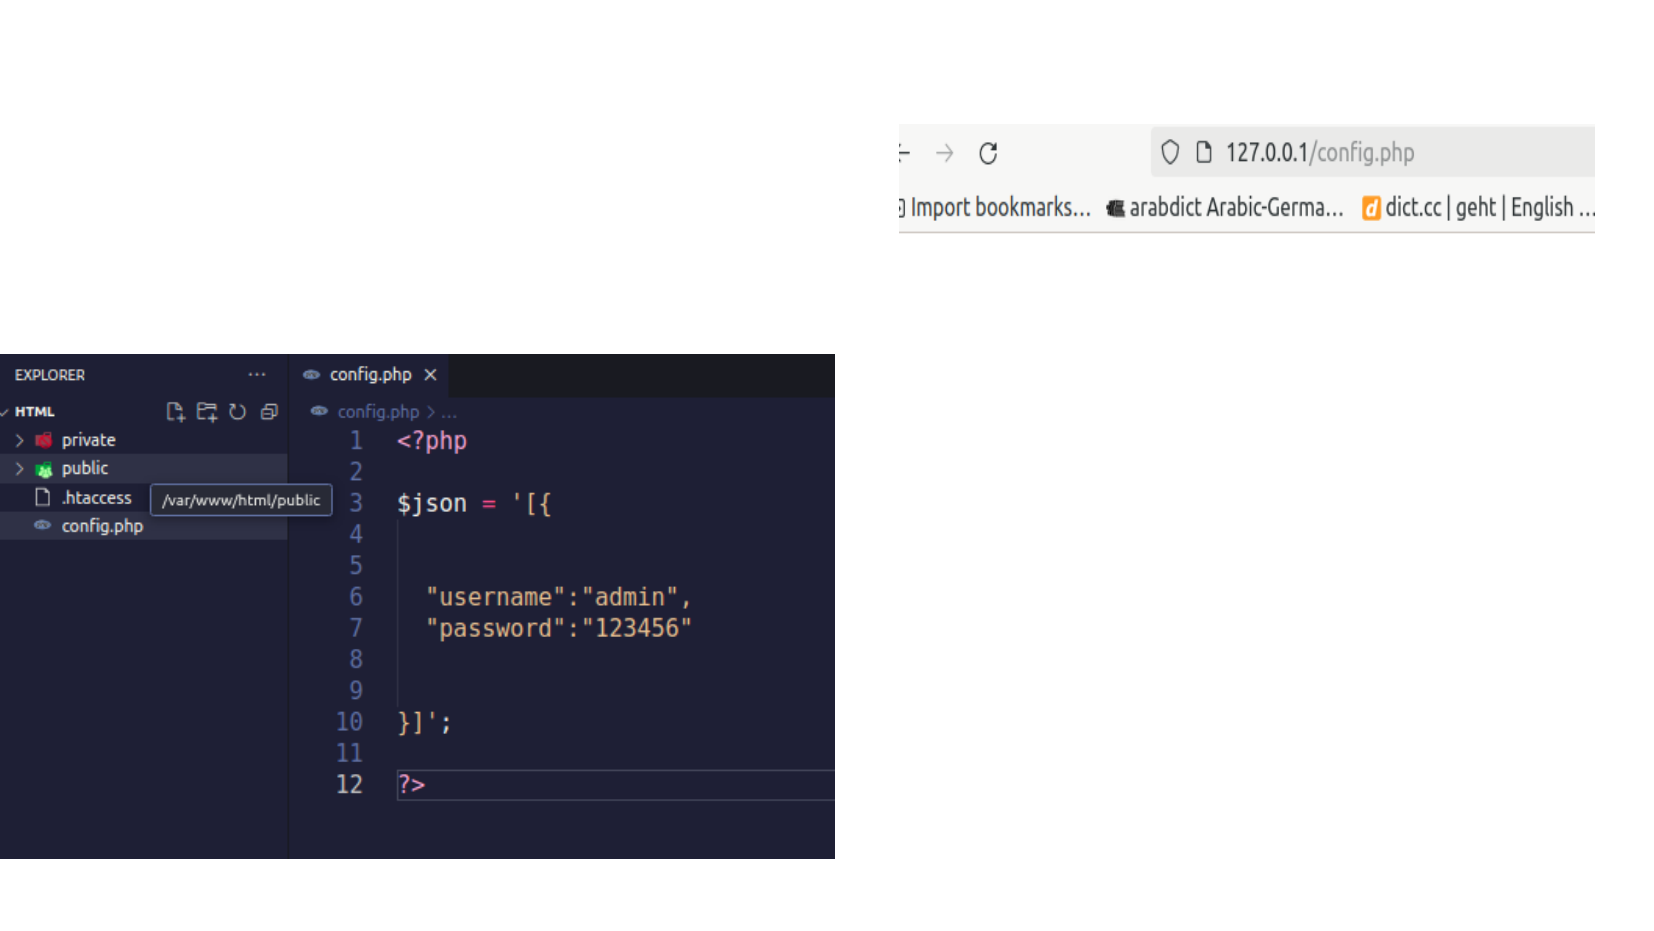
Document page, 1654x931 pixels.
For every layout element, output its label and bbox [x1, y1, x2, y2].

picture [899, 124, 1595, 859]
picture [0, 354, 835, 859]
